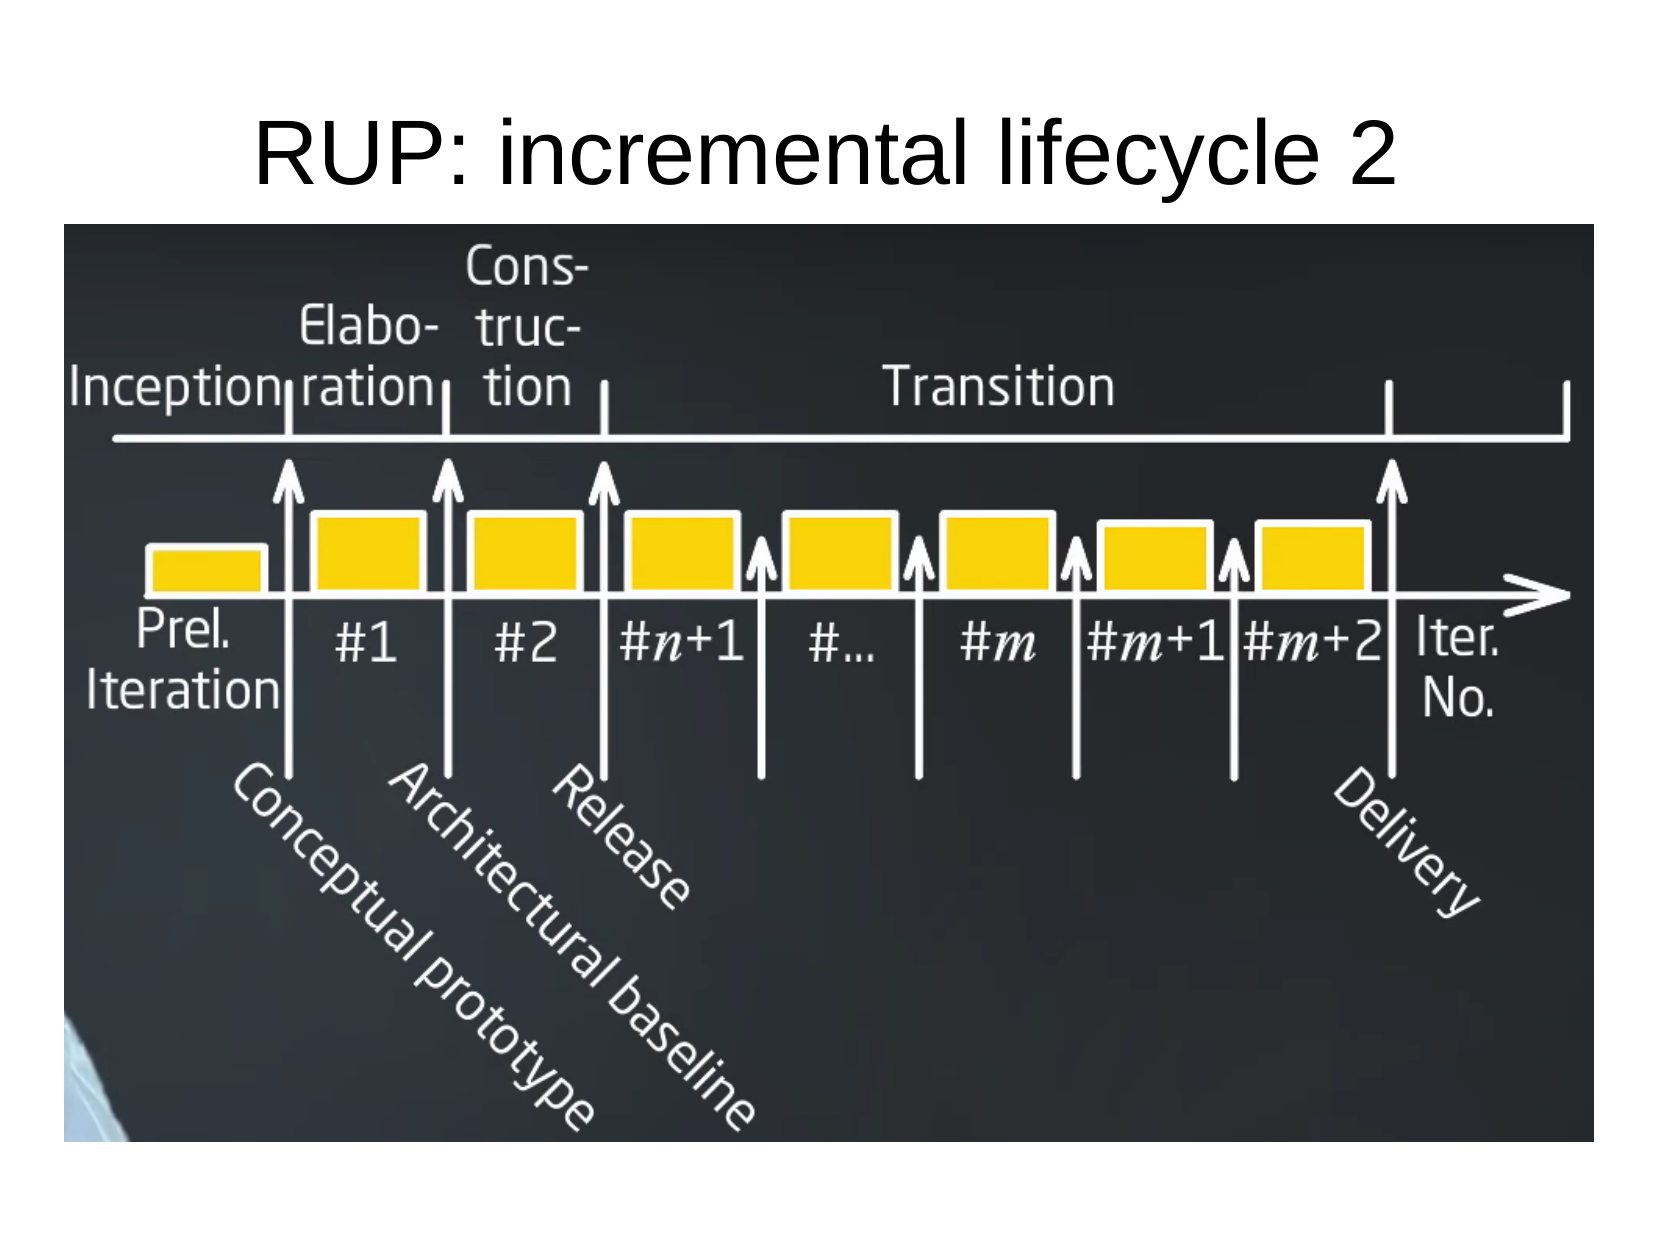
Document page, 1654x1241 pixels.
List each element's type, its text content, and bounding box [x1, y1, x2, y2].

title RUP: incremental lifecycle 2 [82, 49, 1571, 224]
picture [64, 224, 1594, 1142]
